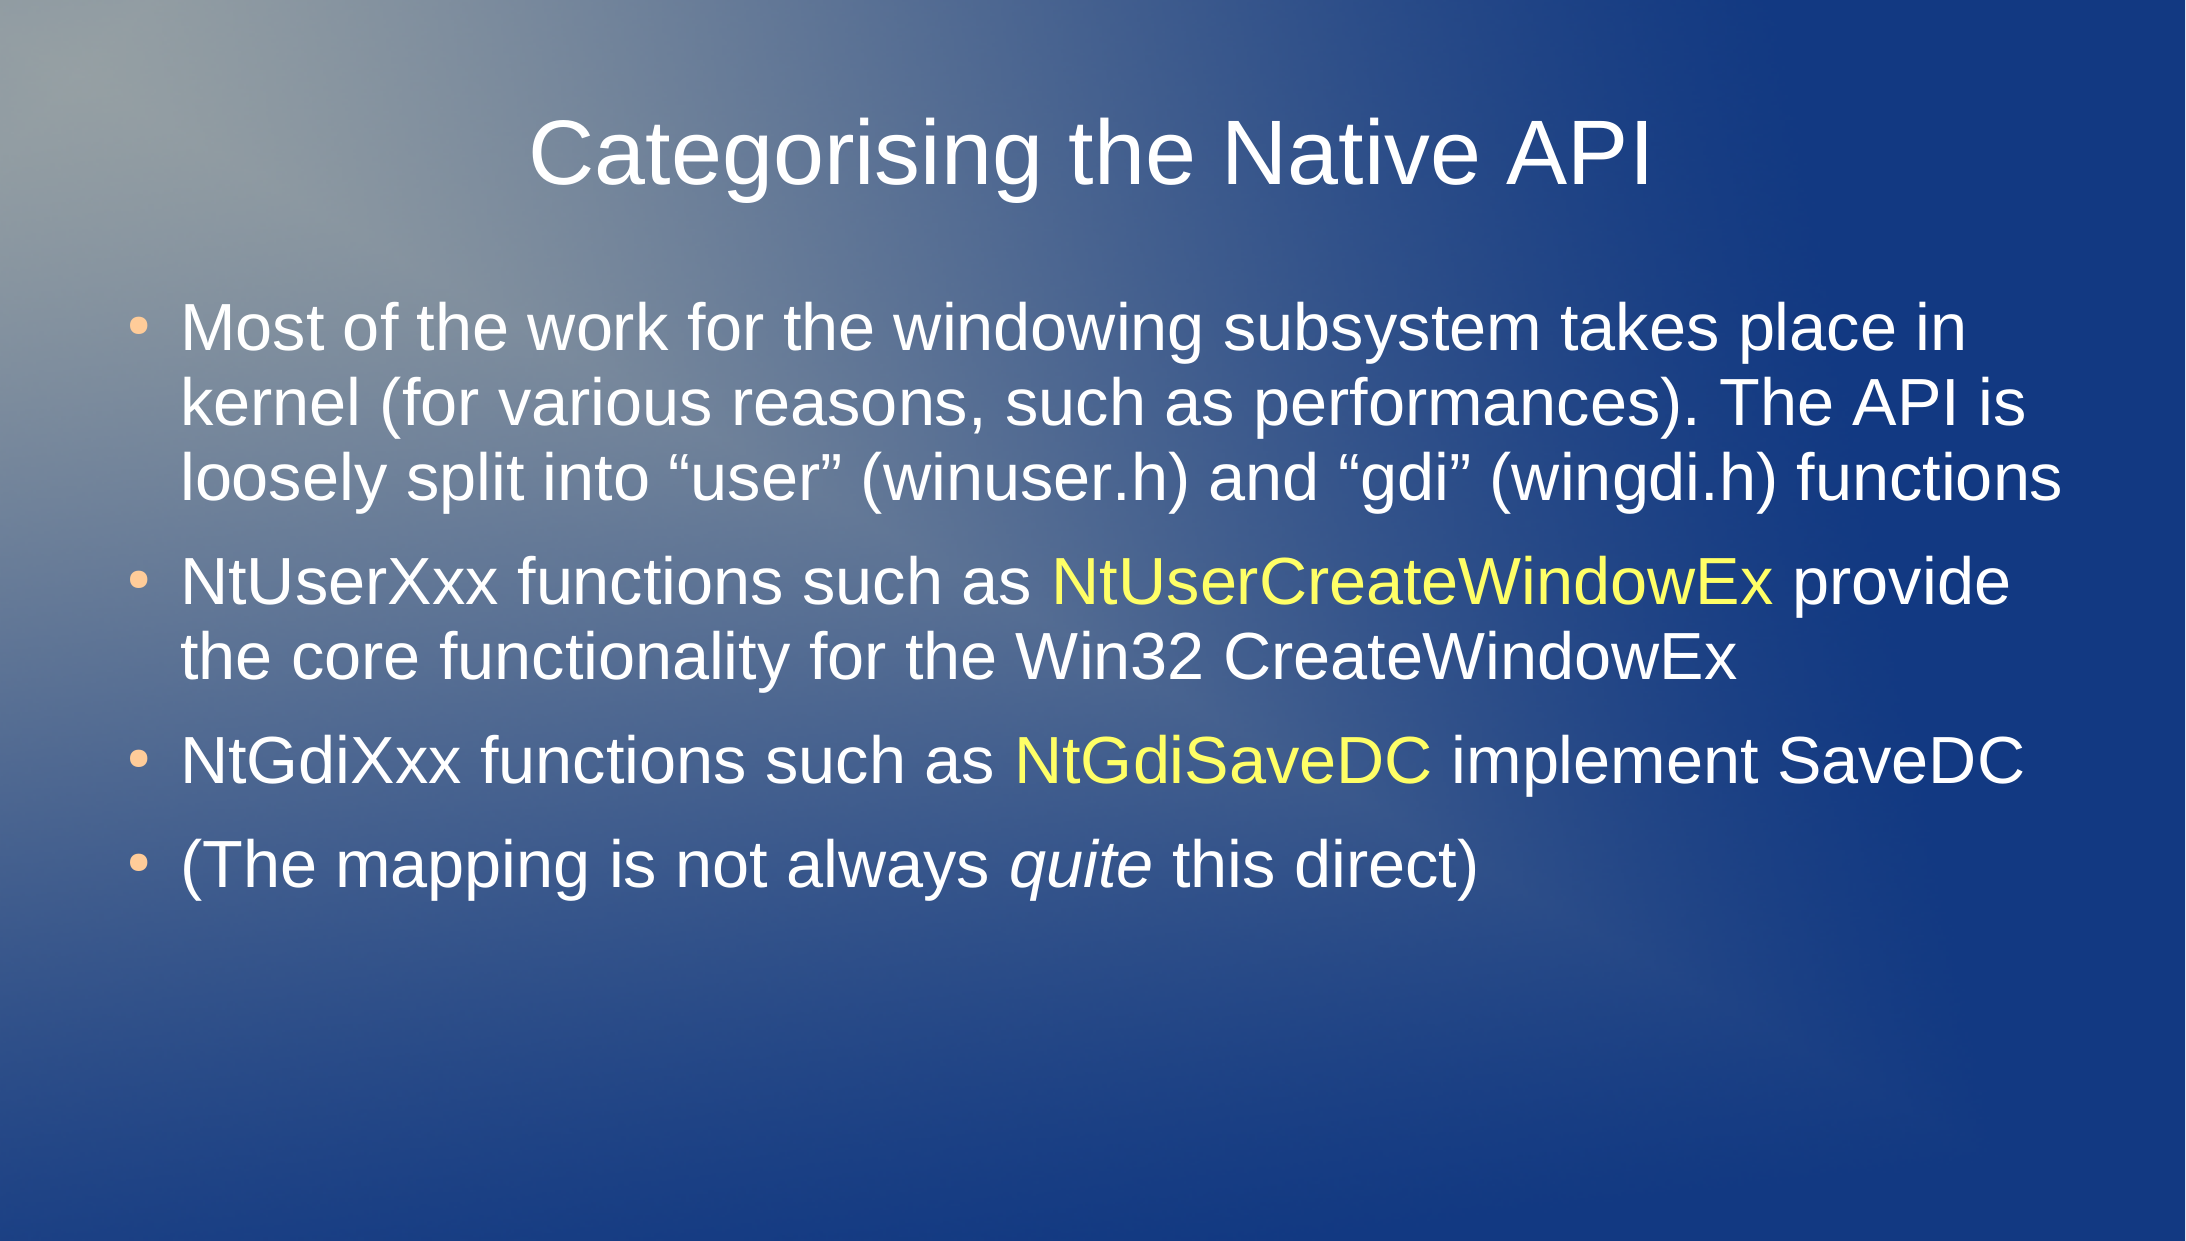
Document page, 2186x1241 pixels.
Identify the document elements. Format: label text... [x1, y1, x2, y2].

picture [0, 0, 2186, 1241]
title Categorising the Native API [109, 49, 2076, 257]
list Most of the work for the windowing subsystem takes place in kernel (for various reasons, such as performances). The API is loosely split into “user” (winuser.h) and “gdi” (wingdi.h) functions NtUserXxx functions such as NtUserCreateWindowEx provide the core functionality for the Win32 CreateWindowEx NtGdiXxx functions such as NtGdiSaveDC implement SaveDC (The mapping is not always quite this direct) [109, 290, 2076, 1241]
